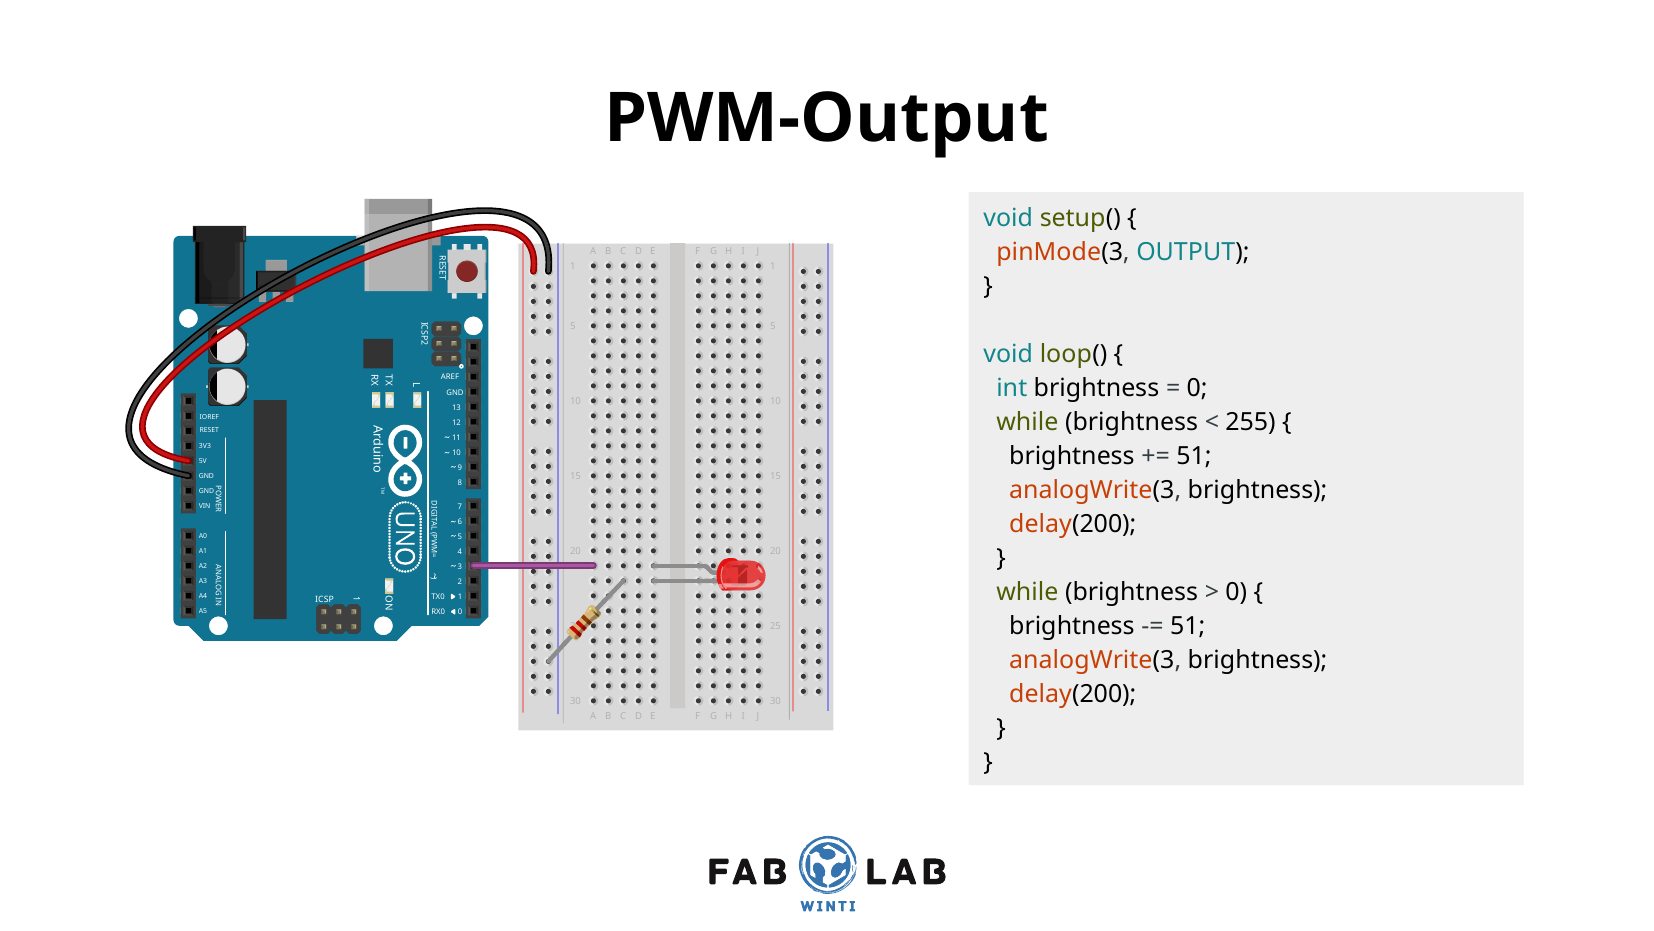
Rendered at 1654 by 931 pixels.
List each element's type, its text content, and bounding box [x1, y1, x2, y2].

picture [118, 198, 834, 731]
title PWM-Output [82, 37, 1571, 193]
text_box void setup() { pinMode(3, OUTPUT); } void loop() { int brightness = 0; while (brightness < 255) { brightness += 51; analogWrite(3, brightness); delay(200); } while (brightness > 0) { brightness -= 51; analogWrite(3, brightness); delay(200); } } [968, 192, 1524, 739]
